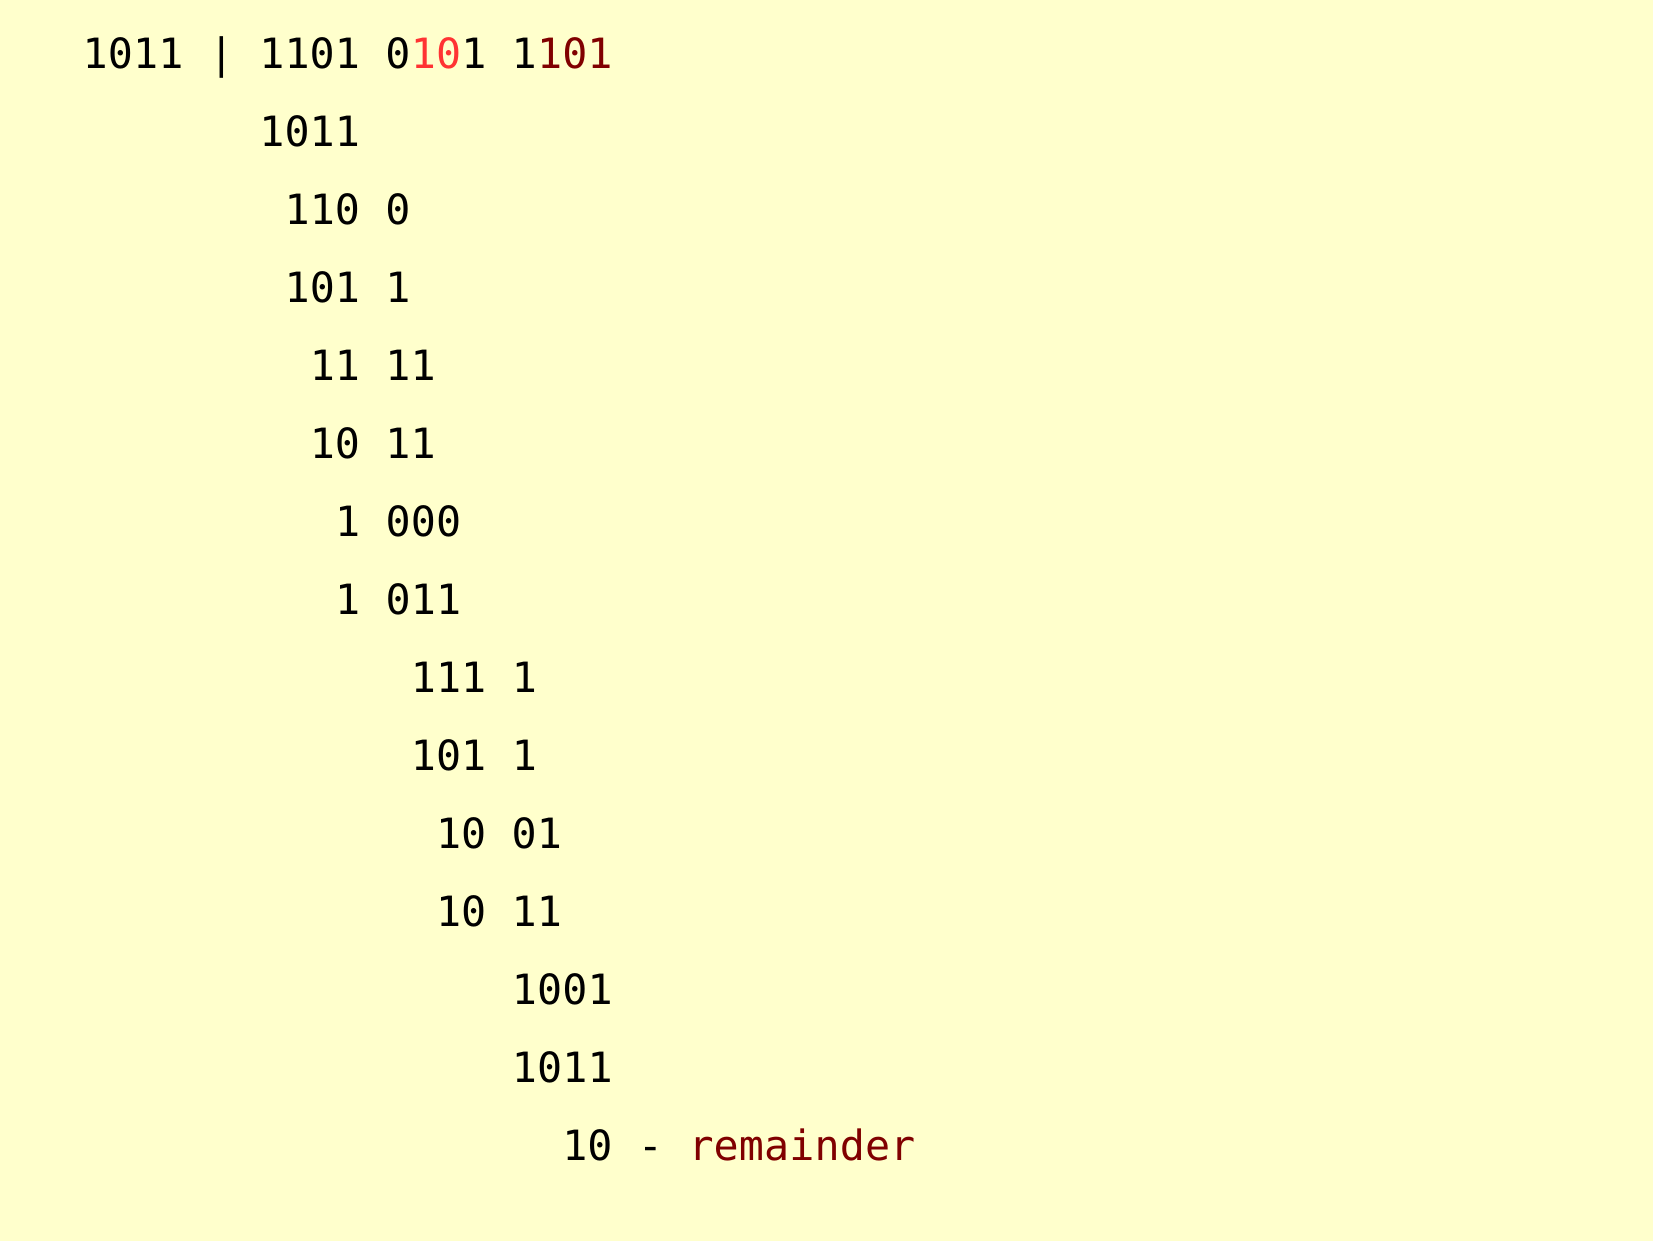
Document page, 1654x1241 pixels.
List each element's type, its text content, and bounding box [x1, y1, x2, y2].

list 1011 | 1101 0101 1101 1011 110 0 101 1 11 11 10 11 1 000 1 011 111 1 101 1 10 01 10 11 1001 1011 10 - remainder [82, 29, 1571, 1211]
